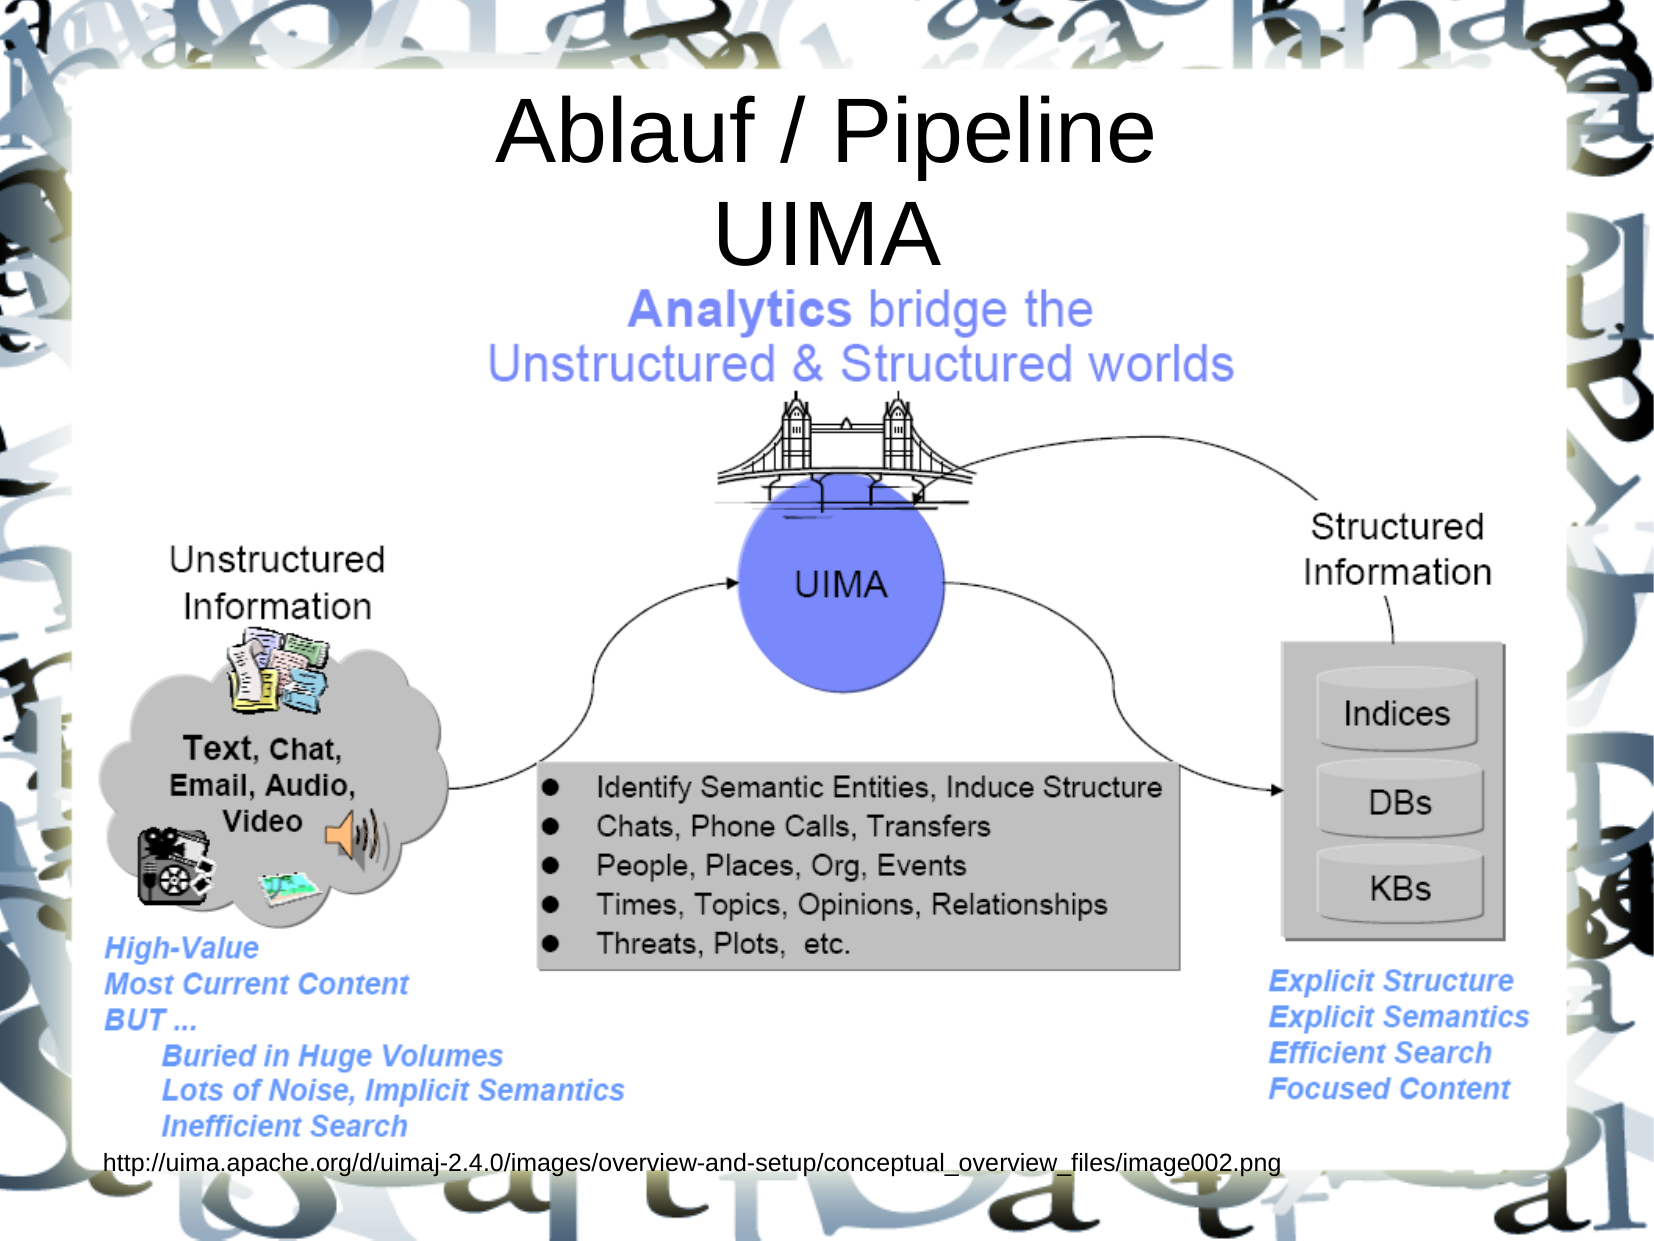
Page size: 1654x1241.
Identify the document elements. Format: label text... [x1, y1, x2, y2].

picture [0, 0, 1654, 1241]
title Ablauf / Pipeline UIMA [82, 78, 1571, 287]
text_box http://uima.apache.org/d/uimaj-2.4.0/images/overview-and-setup/conceptual_overview_files/image002.png [88, 1141, 1300, 1185]
